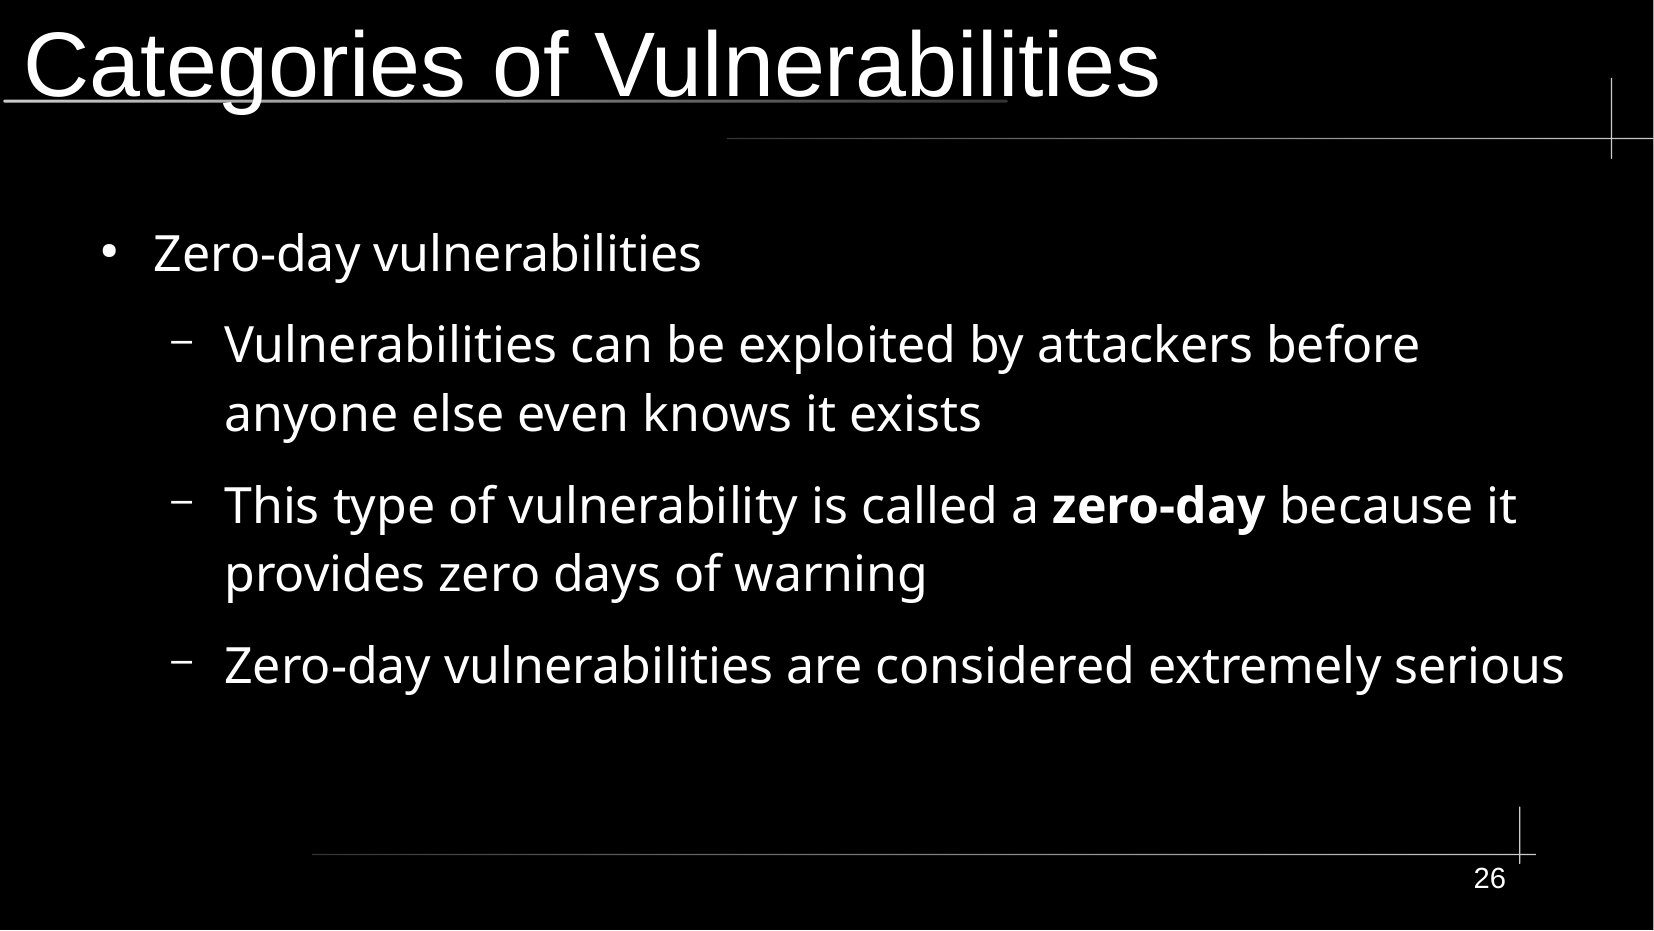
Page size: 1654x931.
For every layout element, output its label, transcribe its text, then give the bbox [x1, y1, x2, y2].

title Categories of Vulnerabilities [23, 11, 1589, 119]
list Zero-day vulnerabilities Vulnerabilities can be exploited by attackers before anyone else even knows it exists This type of vulnerability is called a zero-day because it provides zero days of warning Zero-day vulnerabilities are considered extremely serious [82, 217, 1571, 758]
